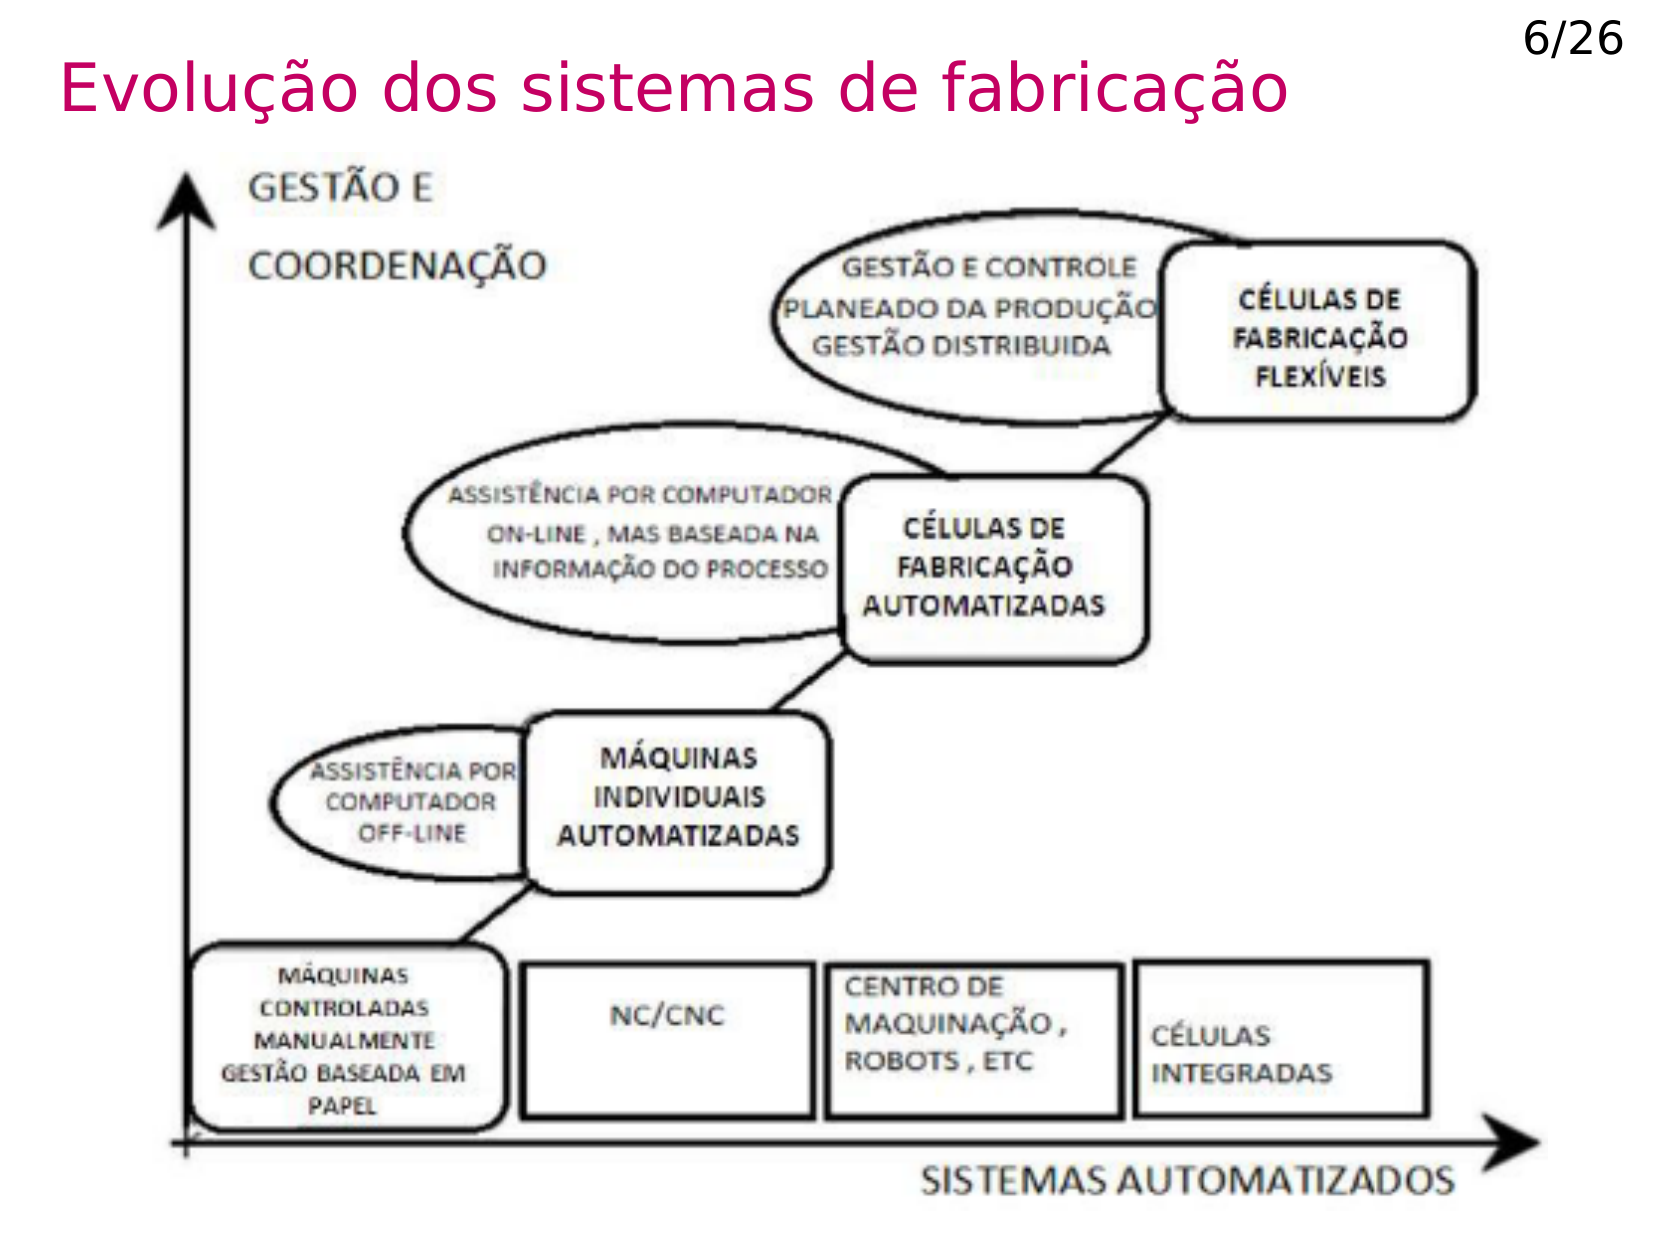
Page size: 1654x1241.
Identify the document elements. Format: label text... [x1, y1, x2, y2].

title Evolução dos sistemas de fabricação [59, 29, 1625, 148]
picture [149, 152, 1548, 1211]
